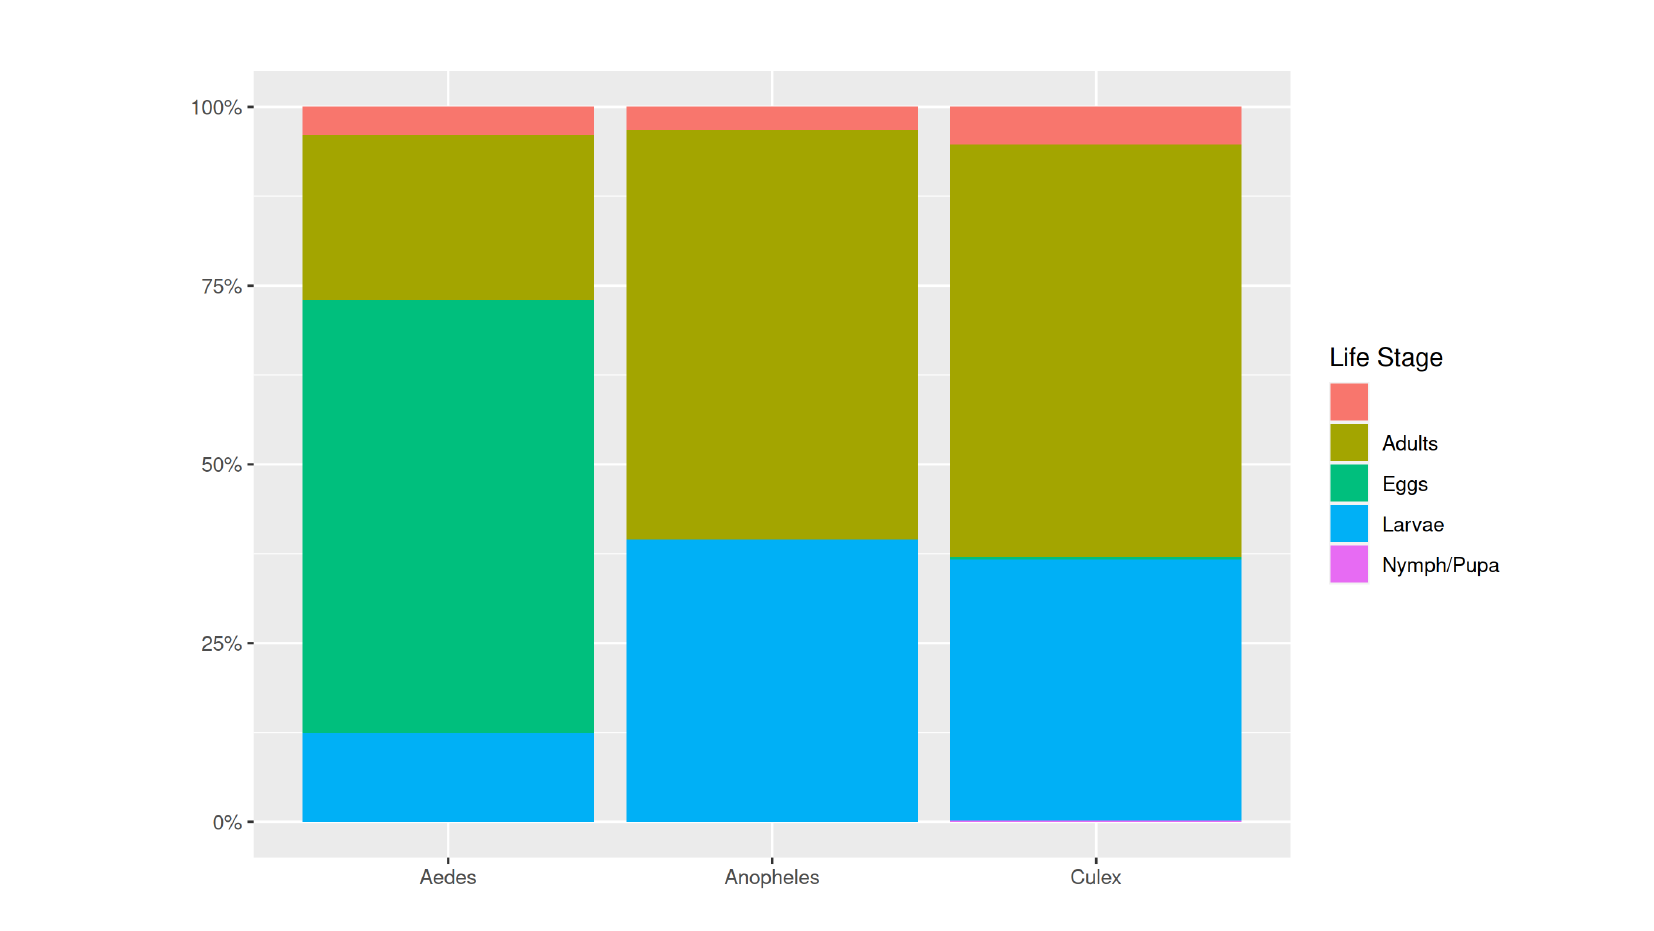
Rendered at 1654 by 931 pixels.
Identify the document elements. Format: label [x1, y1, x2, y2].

picture [177, 58, 1525, 902]
